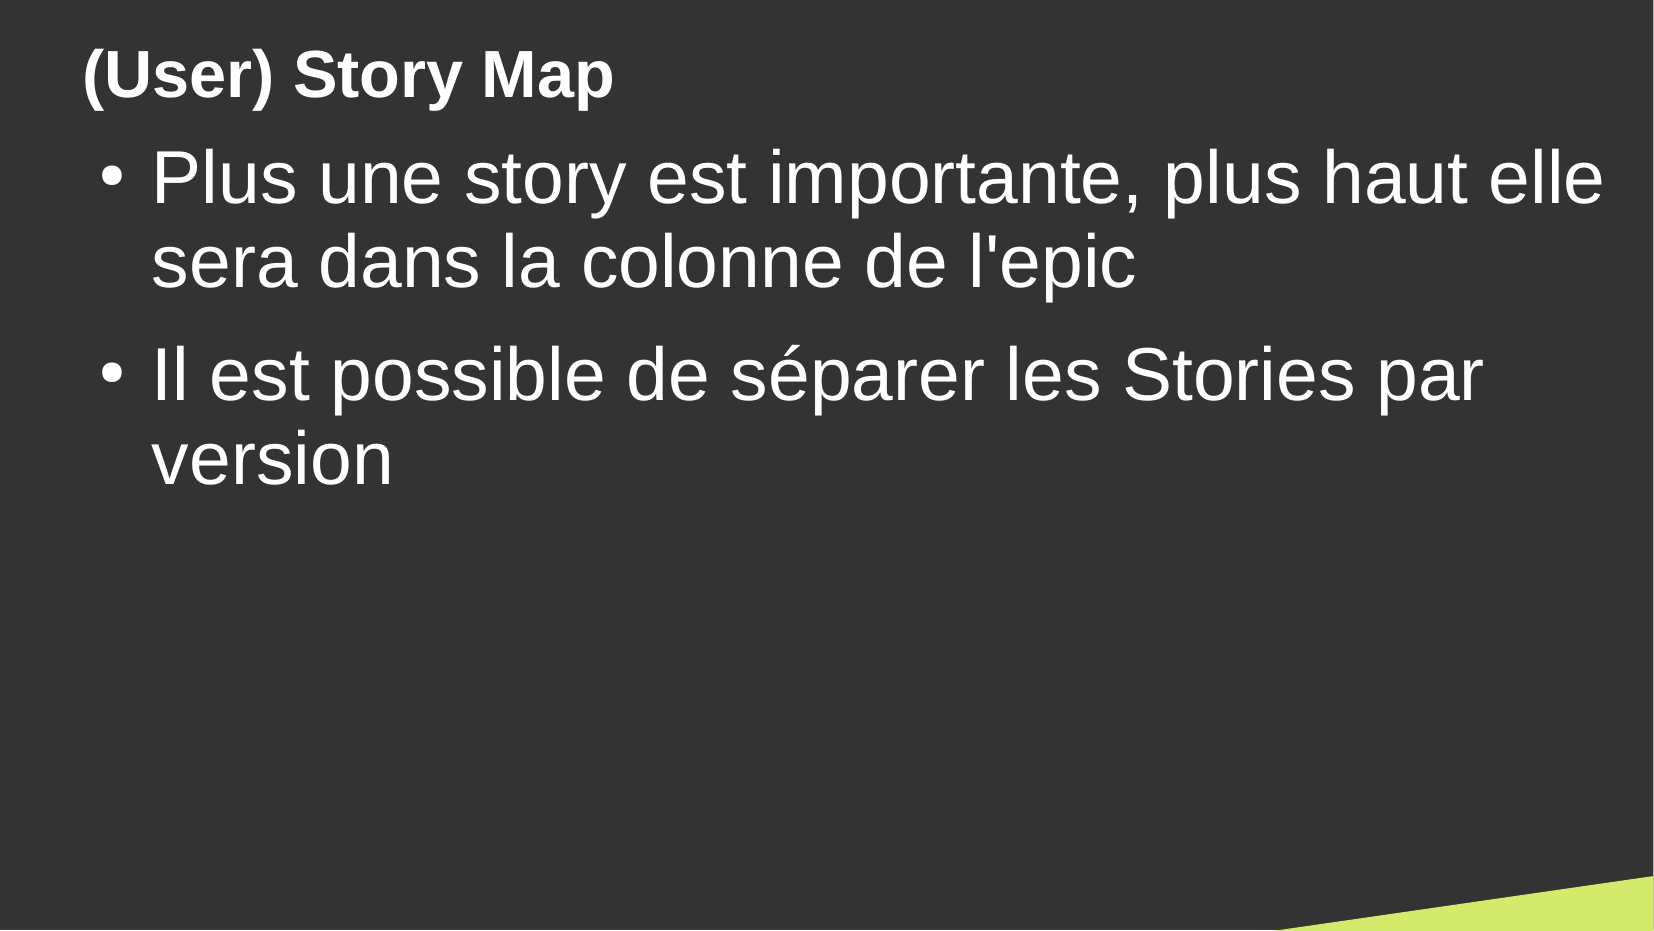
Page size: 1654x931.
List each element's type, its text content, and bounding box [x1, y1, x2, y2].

text_box [1272, 875, 1654, 931]
list Plus une story est importante, plus haut elle sera dans la colonne de l'epic Il est possible de séparer les Stories par version [80, 135, 1620, 777]
title (User) Story Map [82, 37, 1571, 122]
